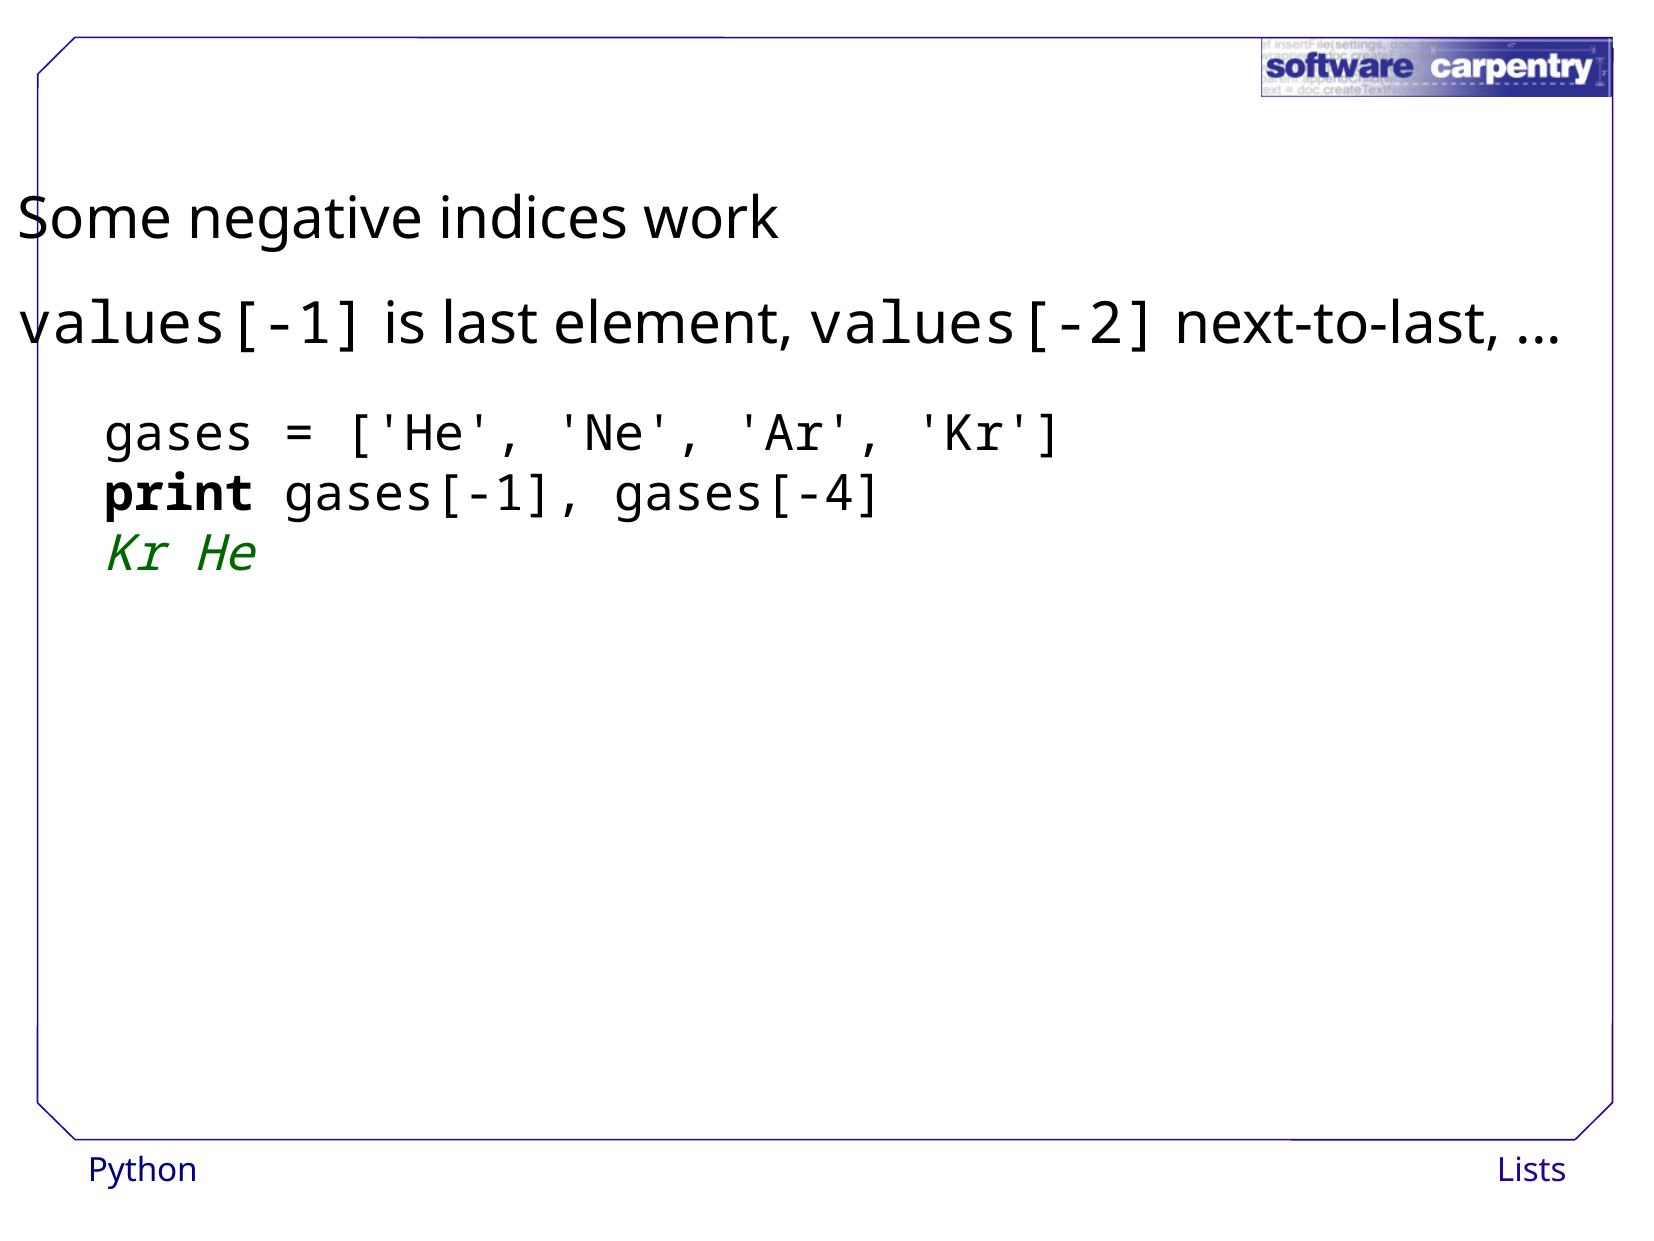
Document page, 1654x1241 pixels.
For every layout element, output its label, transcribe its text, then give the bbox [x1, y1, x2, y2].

text_box Some negative indices work values[-1] is last element, values[-2] next-to-last, ... [3, 137, 1654, 364]
text_box gases = ['He', 'Ne', 'Ar', 'Kr'] print gases[-1], gases[-4] Kr He [89, 393, 1512, 677]
picture [1261, 39, 1613, 97]
